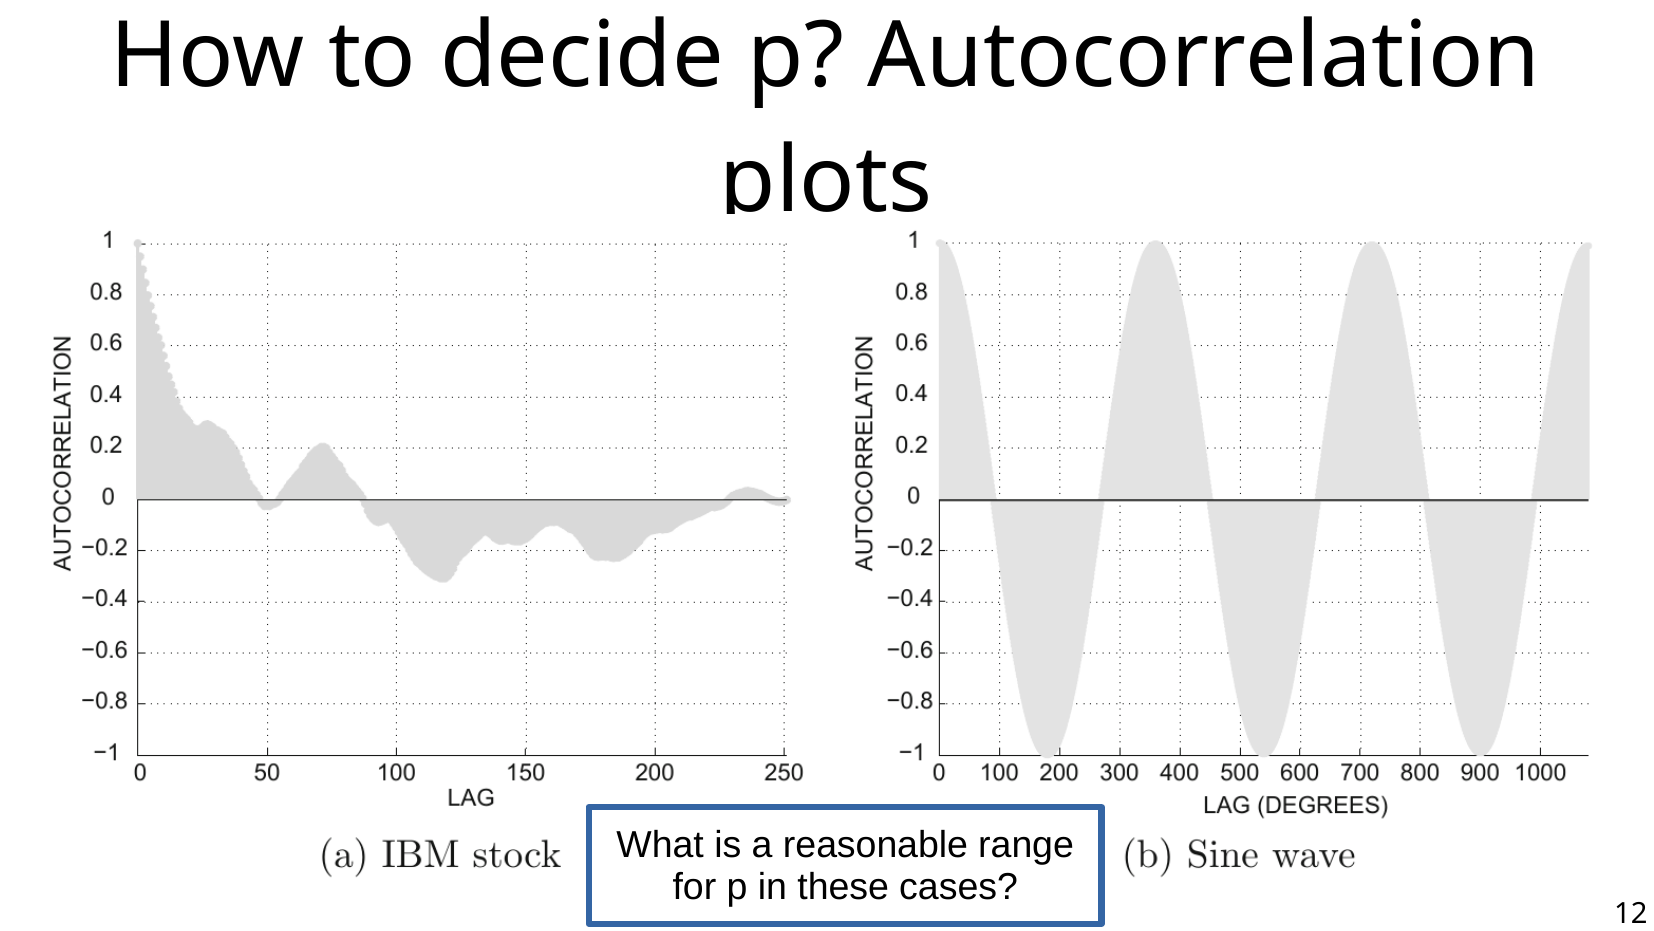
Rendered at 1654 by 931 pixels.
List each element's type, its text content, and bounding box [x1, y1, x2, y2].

text_box What is a reasonable range for p in these cases? [588, 806, 1102, 924]
title How to decide p? Autocorrelation plots [4, 1, 1648, 226]
picture [41, 214, 1597, 885]
